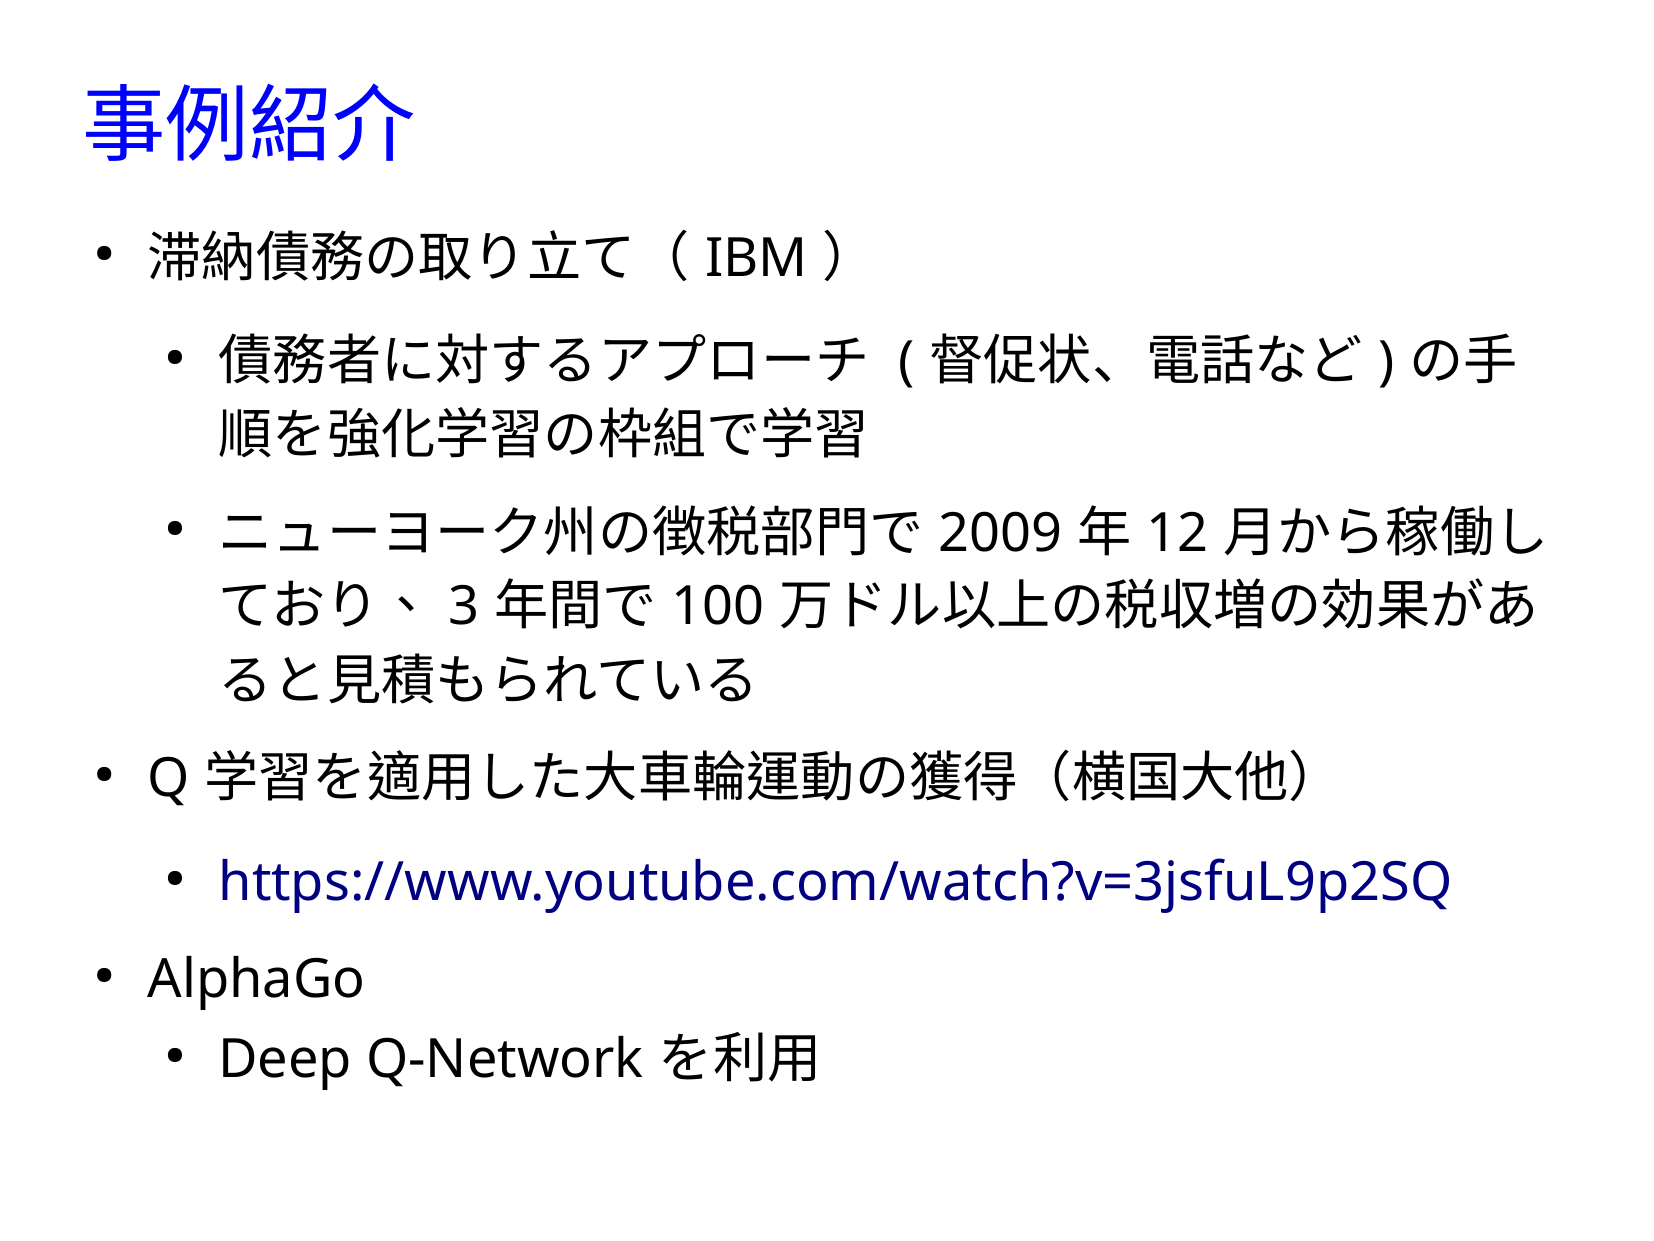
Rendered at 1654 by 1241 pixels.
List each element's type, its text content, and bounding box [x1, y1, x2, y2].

list 滞納債務の取り立て（IBM） 債務者に対するアプローチ (督促状、電話など)の手順を強化学習の枠組で学習 ニューヨーク州の徴税部門で2009年12月から稼働しており、3年間で100万ドル以上の税収増の効果があると見積もられている Q学習を適用した大車輪運動の獲得（横国大他） https://www.youtube.com/watch?v=3jsfuL9p2SQ AlphaGo Deep Q-Networkを利用 [76, 217, 1565, 1167]
title 事例紹介 [82, 49, 1571, 196]
